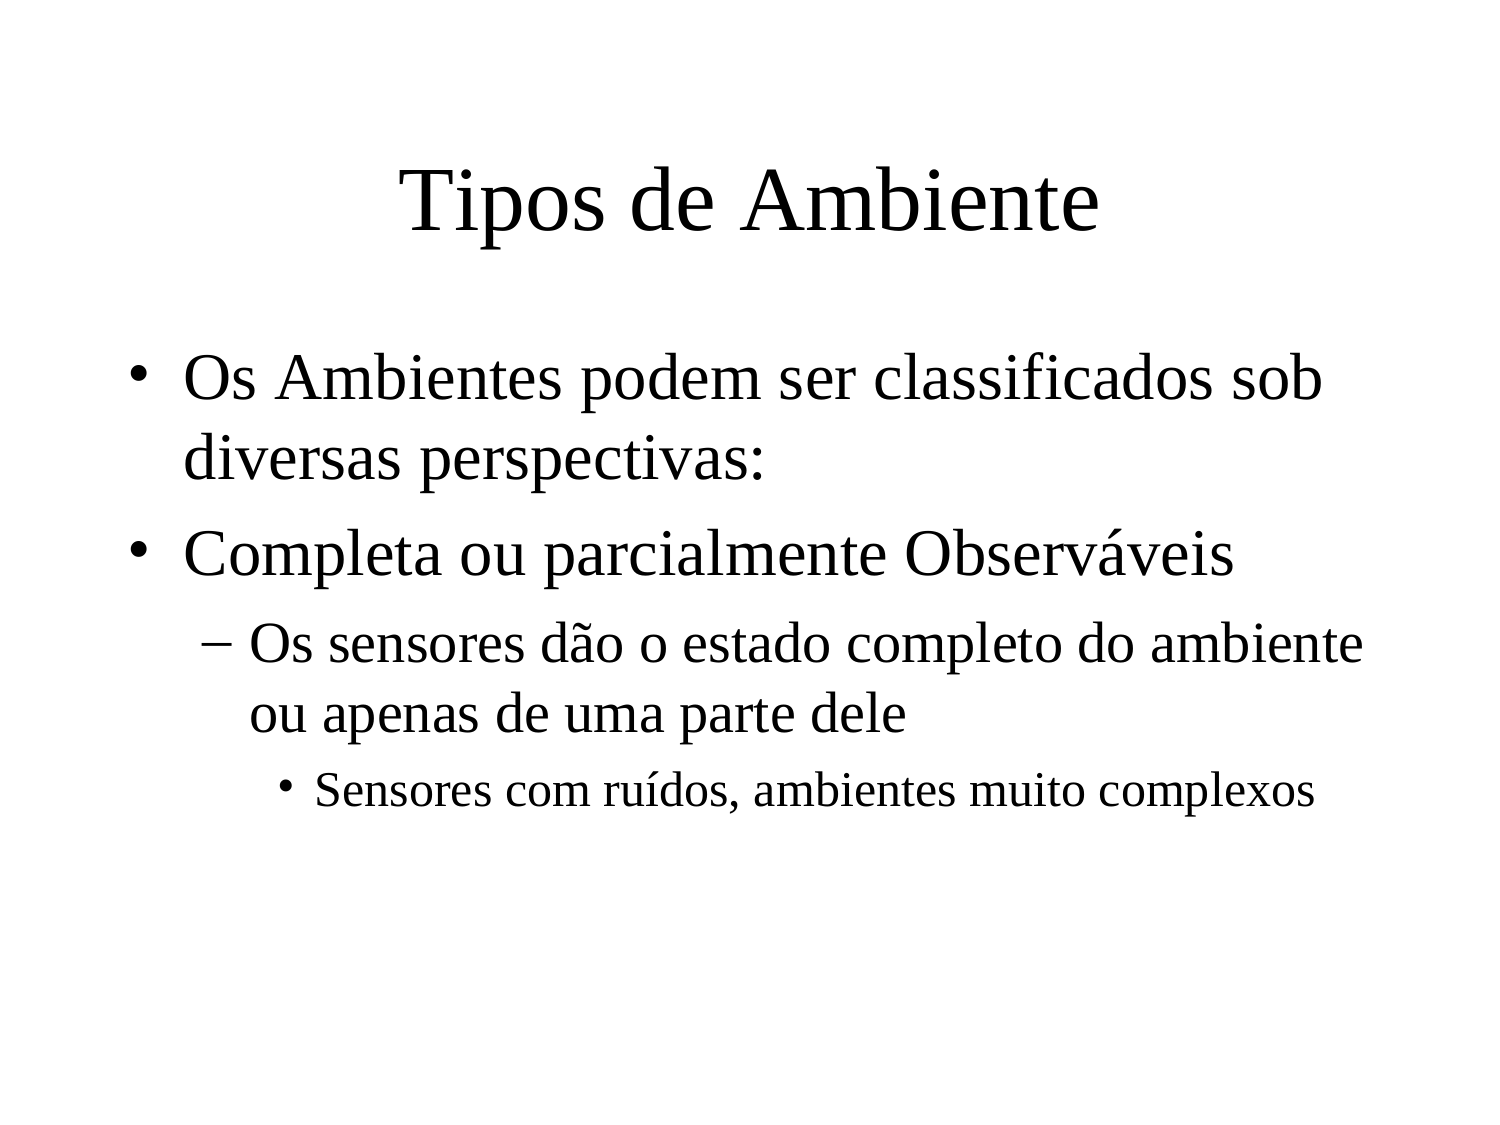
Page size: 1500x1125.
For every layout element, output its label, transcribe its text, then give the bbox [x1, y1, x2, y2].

title Tipos de Ambiente [112, 99, 1388, 288]
list Os Ambientes podem ser classificados sob diversas perspectivas: Completa ou parcialmente Observáveis Os sensores dão o estado completo do ambiente ou apenas de uma parte dele Sensores com ruídos, ambientes muito complexos [112, 324, 1388, 1001]
